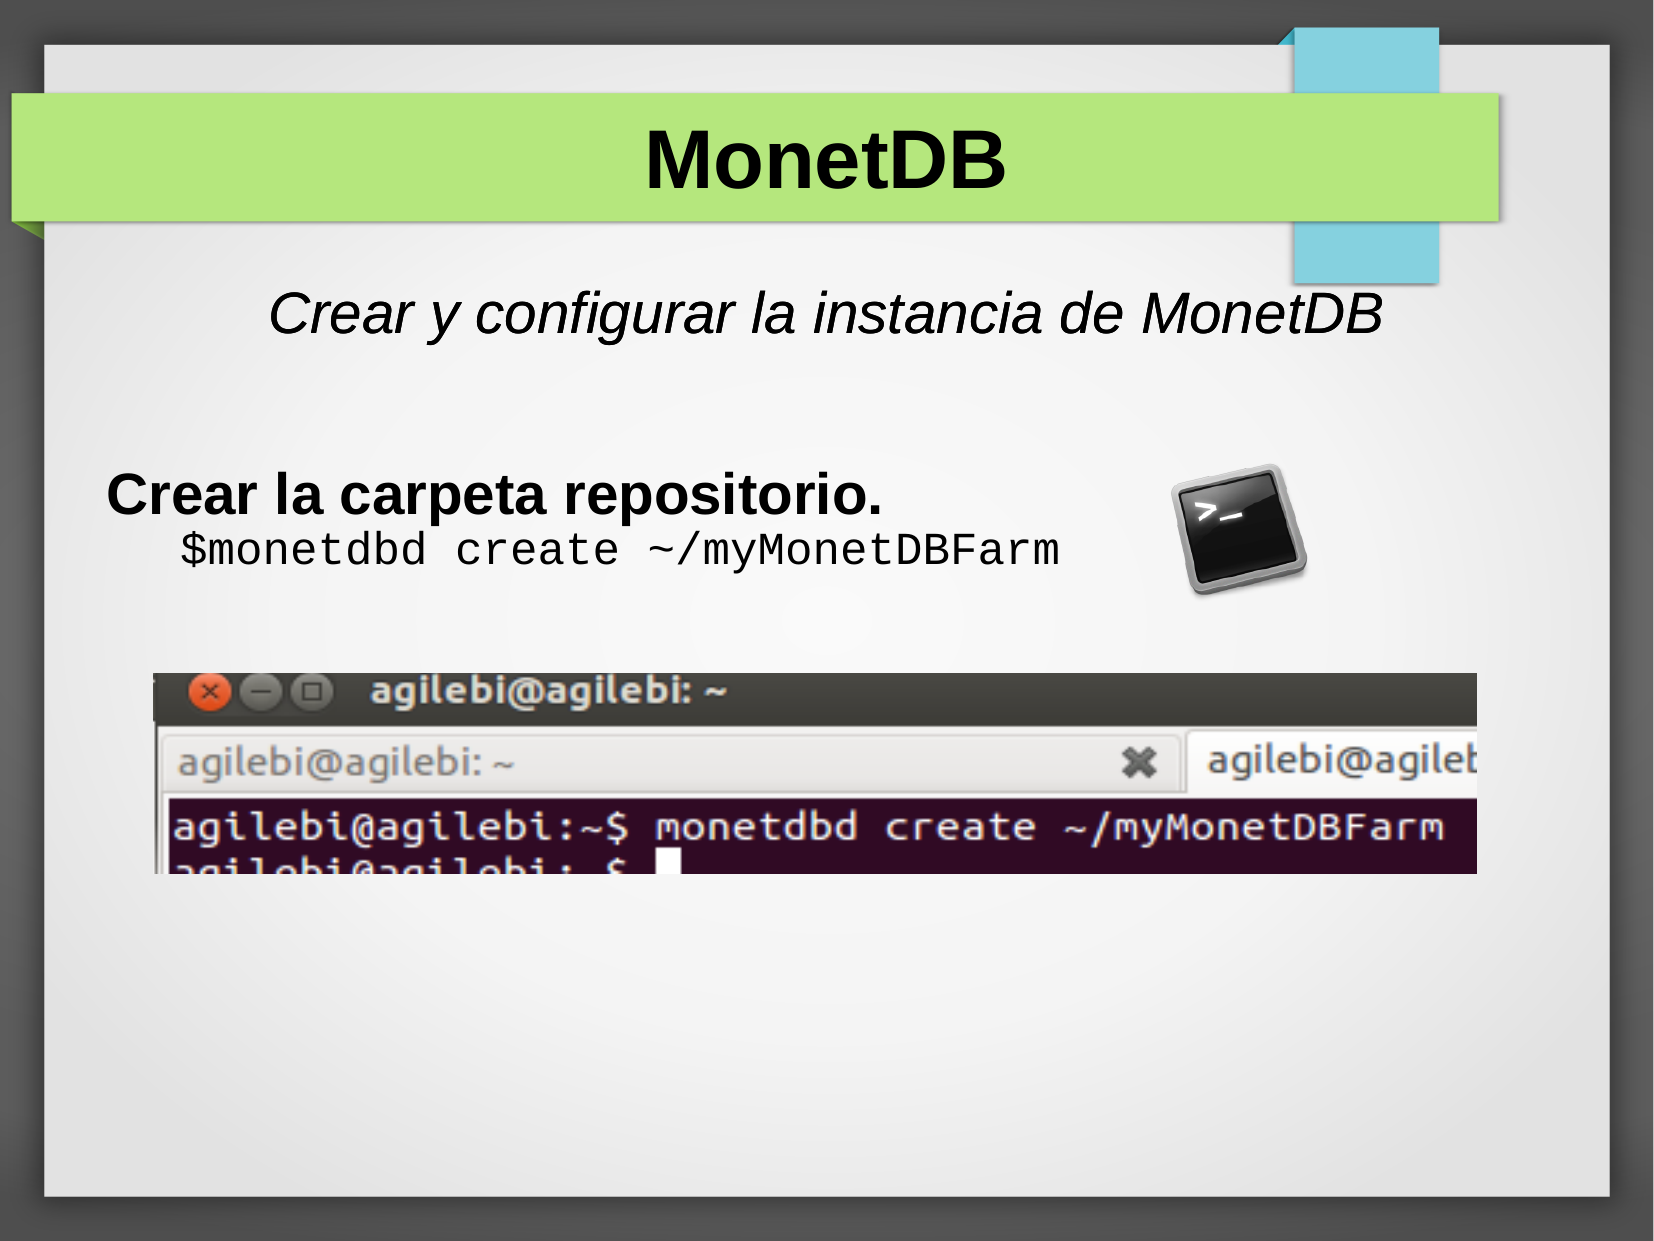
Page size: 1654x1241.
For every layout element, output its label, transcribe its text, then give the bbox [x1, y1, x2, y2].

picture [0, 0, 1654, 1241]
title Crear la carpeta repositorio. $monetdbd create ~/myMonetDBFarm [106, 448, 1371, 591]
title Crear y configurar la instancia de MonetDB [70, 259, 1583, 367]
title MonetDB [70, 106, 1583, 213]
